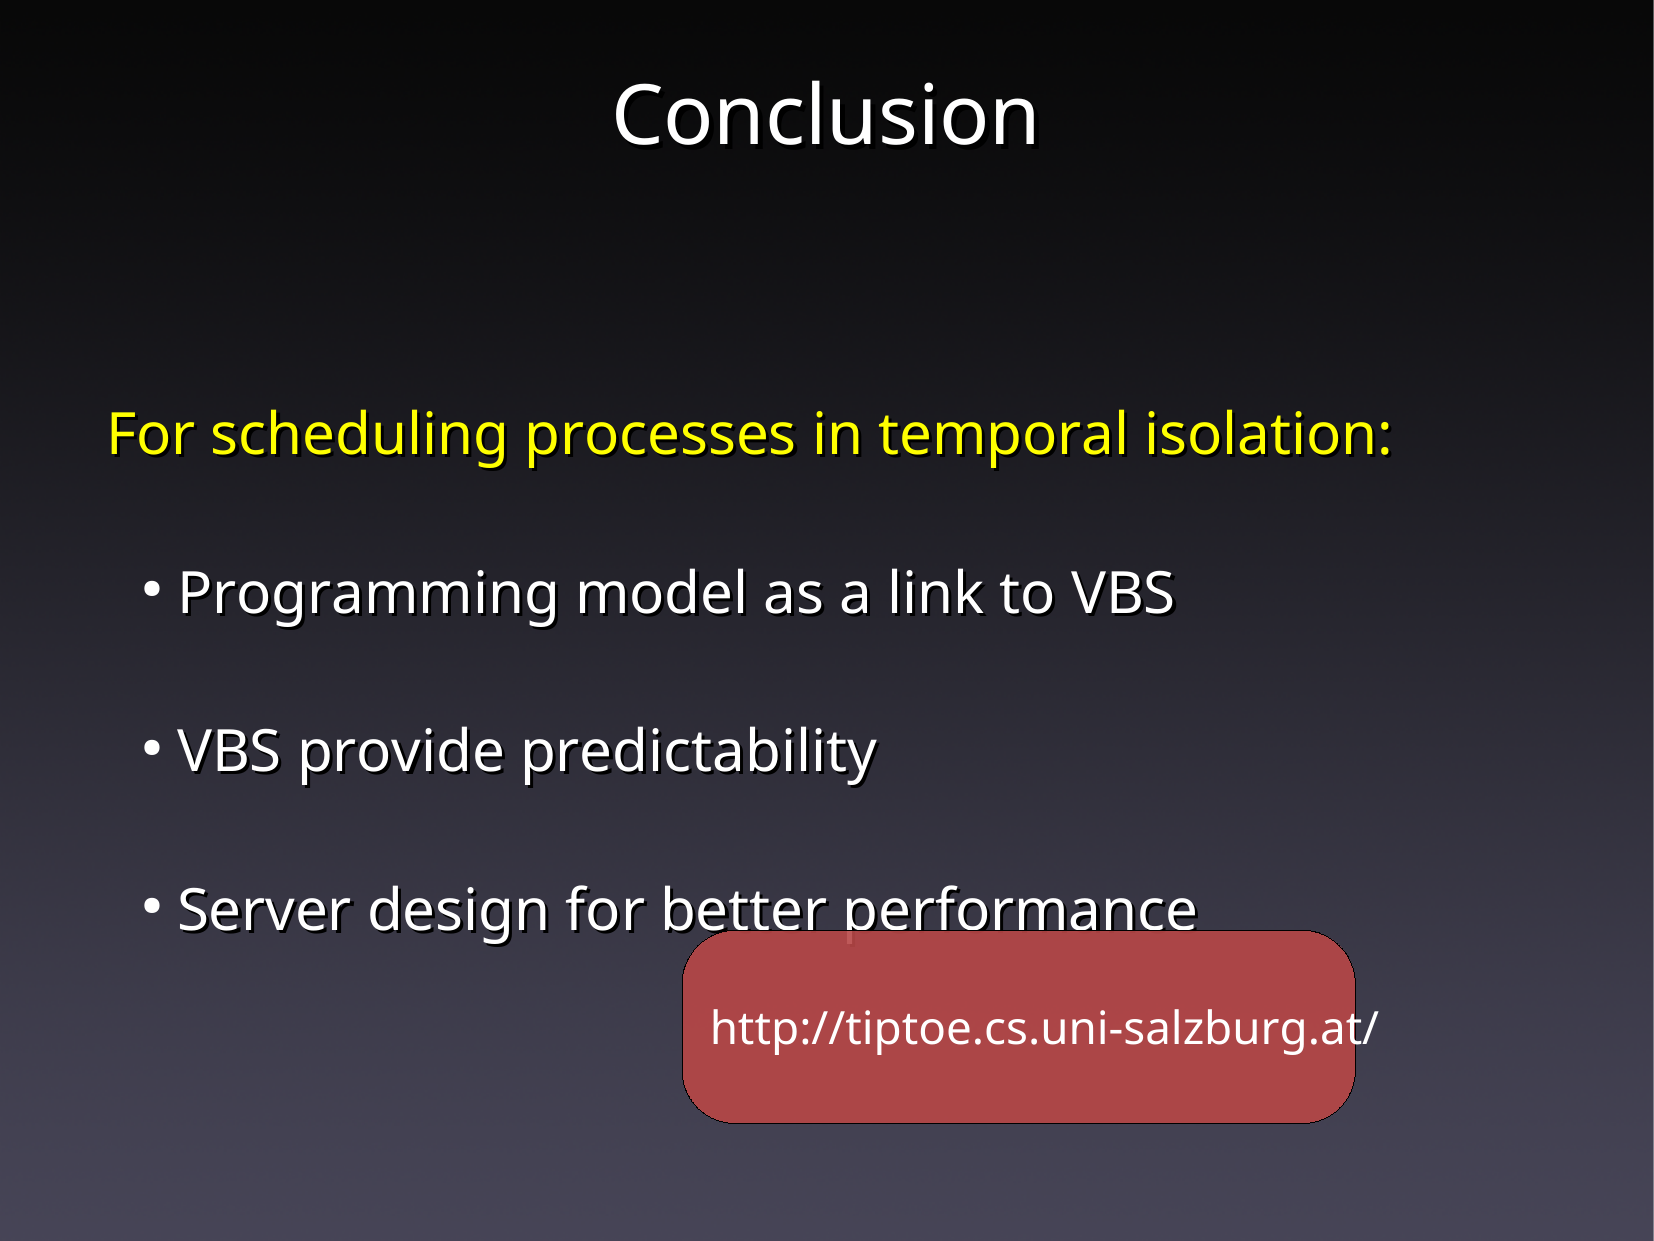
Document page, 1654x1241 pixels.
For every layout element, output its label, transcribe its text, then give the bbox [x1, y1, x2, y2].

text_box http://tiptoe.cs.uni-salzburg.at/ [682, 930, 1356, 1124]
title Conclusion [120, 8, 1533, 216]
picture [0, 0, 1654, 1241]
text_box For scheduling processes in temporal isolation: Programming model as a link to VBS VBS provide predictability Server design for better performance [106, 313, 1325, 860]
